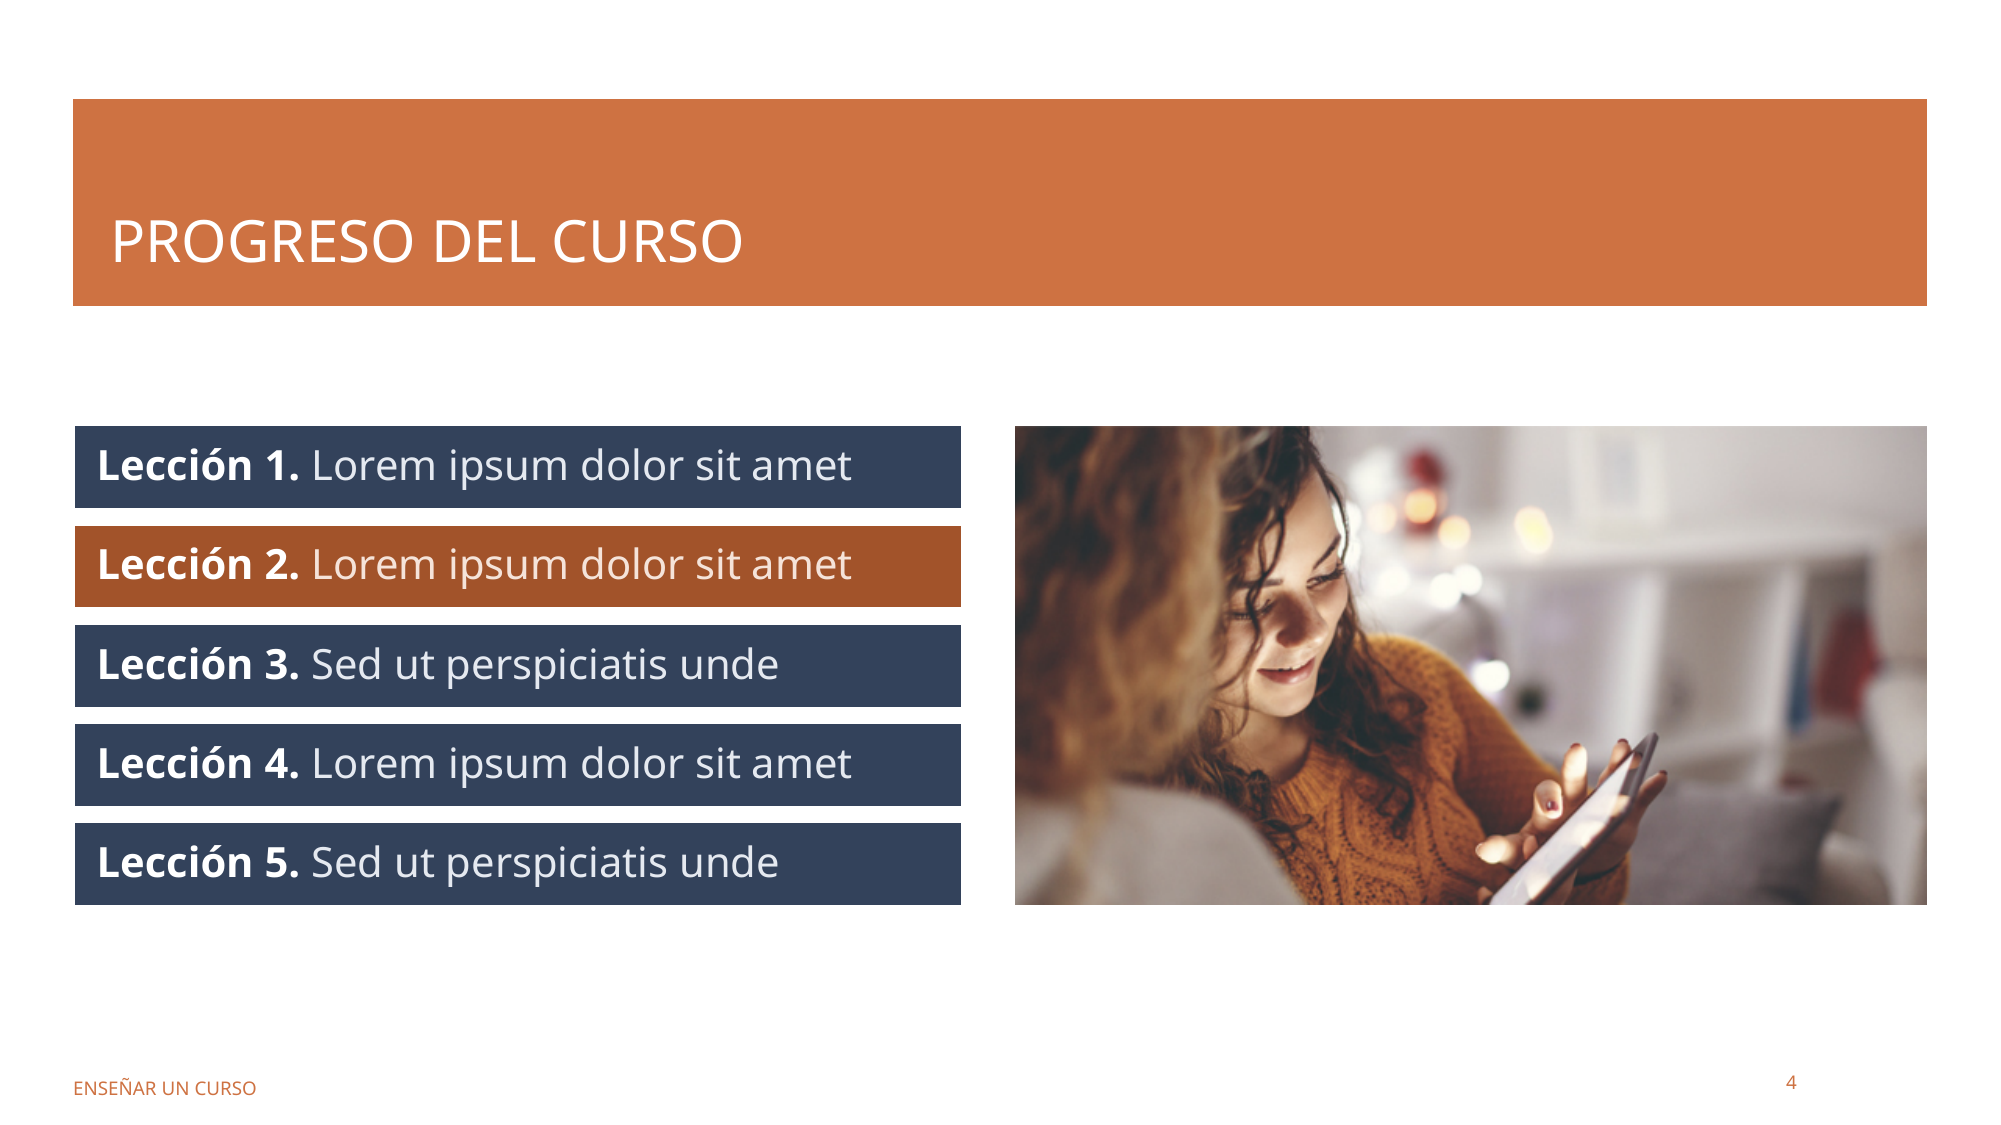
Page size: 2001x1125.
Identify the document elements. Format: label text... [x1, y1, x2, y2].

text_box Lección 3. Sed ut perspiciatis unde [73, 622, 963, 709]
picture [1015, 426, 1927, 905]
text_box Lección 4. Lorem ipsum dolor sit amet [73, 721, 963, 808]
text_box Lección 5. Sed ut perspiciatis unde [73, 821, 963, 908]
text_box Lección 2. Lorem ipsum dolor sit amet [73, 523, 963, 610]
title PROGRESO del curso [95, 119, 1905, 282]
text_box Lección 1. Lorem ipsum dolor sit amet [73, 424, 963, 511]
footer Enseñar un curso [58, 1057, 1177, 1118]
slide_number 8 [1770, 1053, 1944, 1114]
